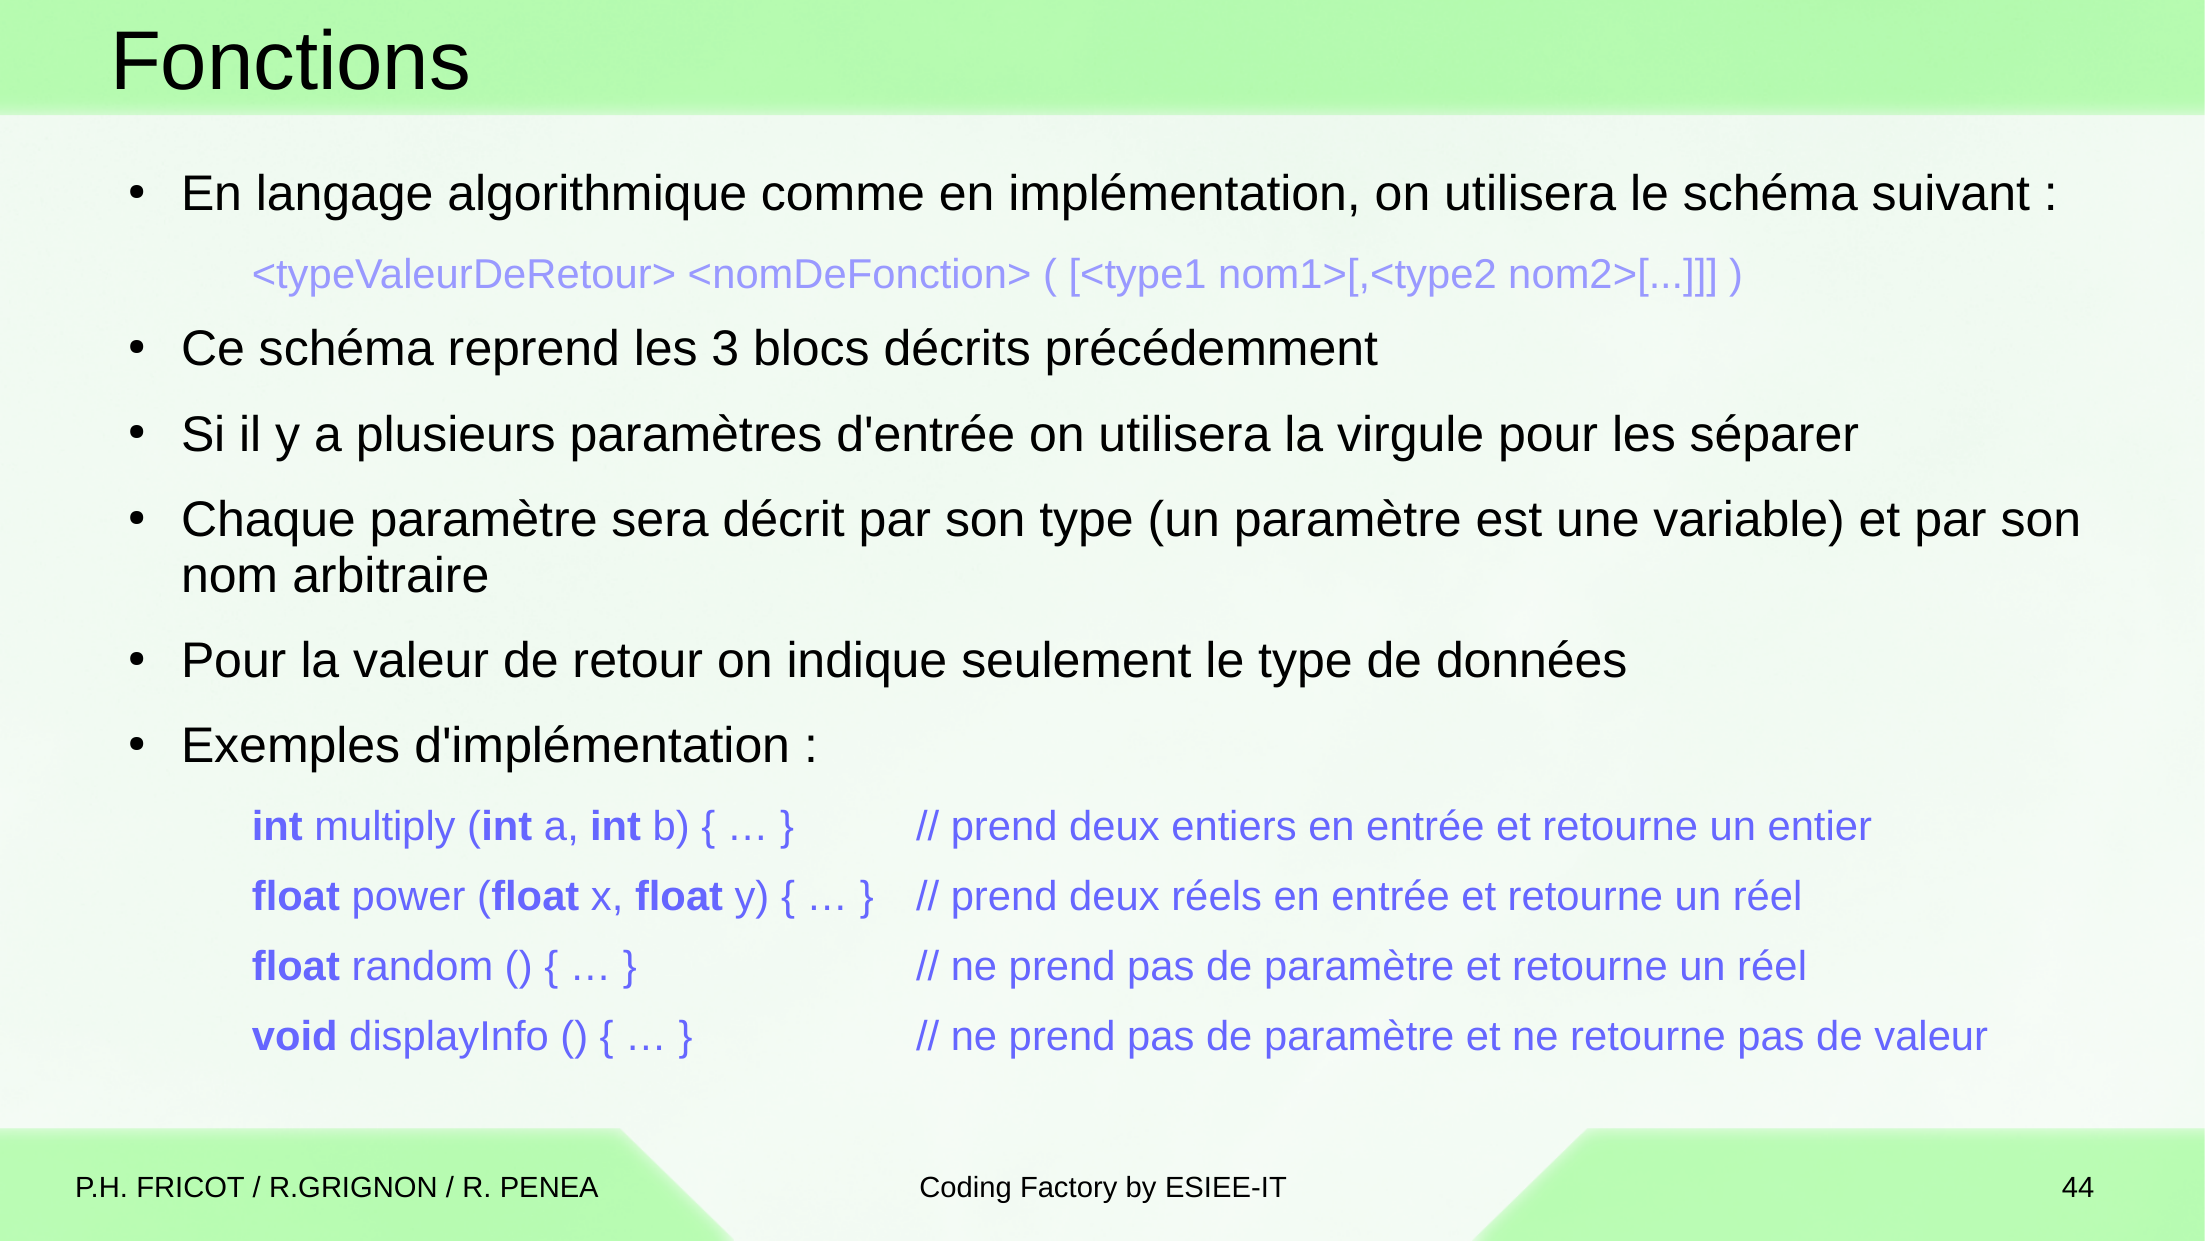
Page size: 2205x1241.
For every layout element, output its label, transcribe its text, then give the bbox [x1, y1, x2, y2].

list En langage algorithmique comme en implémentation, on utilisera le schéma suivant : <typeValeurDeRetour> <nomDeFonction> ( [<type1 nom1>[,<type2 nom2>[...]]] ) Ce schéma reprend les 3 blocs décrits précédemment Si il y a plusieurs paramètres d'entrée on utilisera la virgule pour les séparer Chaque paramètre sera décrit par son type (un paramètre est une variable) et par son nom arbitraire Pour la valeur de retour on indique seulement le type de données Exemples d'implémentation : int multiply (int a, int b) { … } // prend deux entiers en entrée et retourne un entier float power (float x, float y) { … } // prend deux réels en entrée et retourne un réel float random () { … } // ne prend pas de paramètre et retourne un réel void displayInfo () { … } // ne prend pas de paramètre et ne retourne pas de valeur [110, 236, 2095, 1065]
title Fonctions [110, 49, 2095, 236]
picture [0, 0, 2205, 1241]
